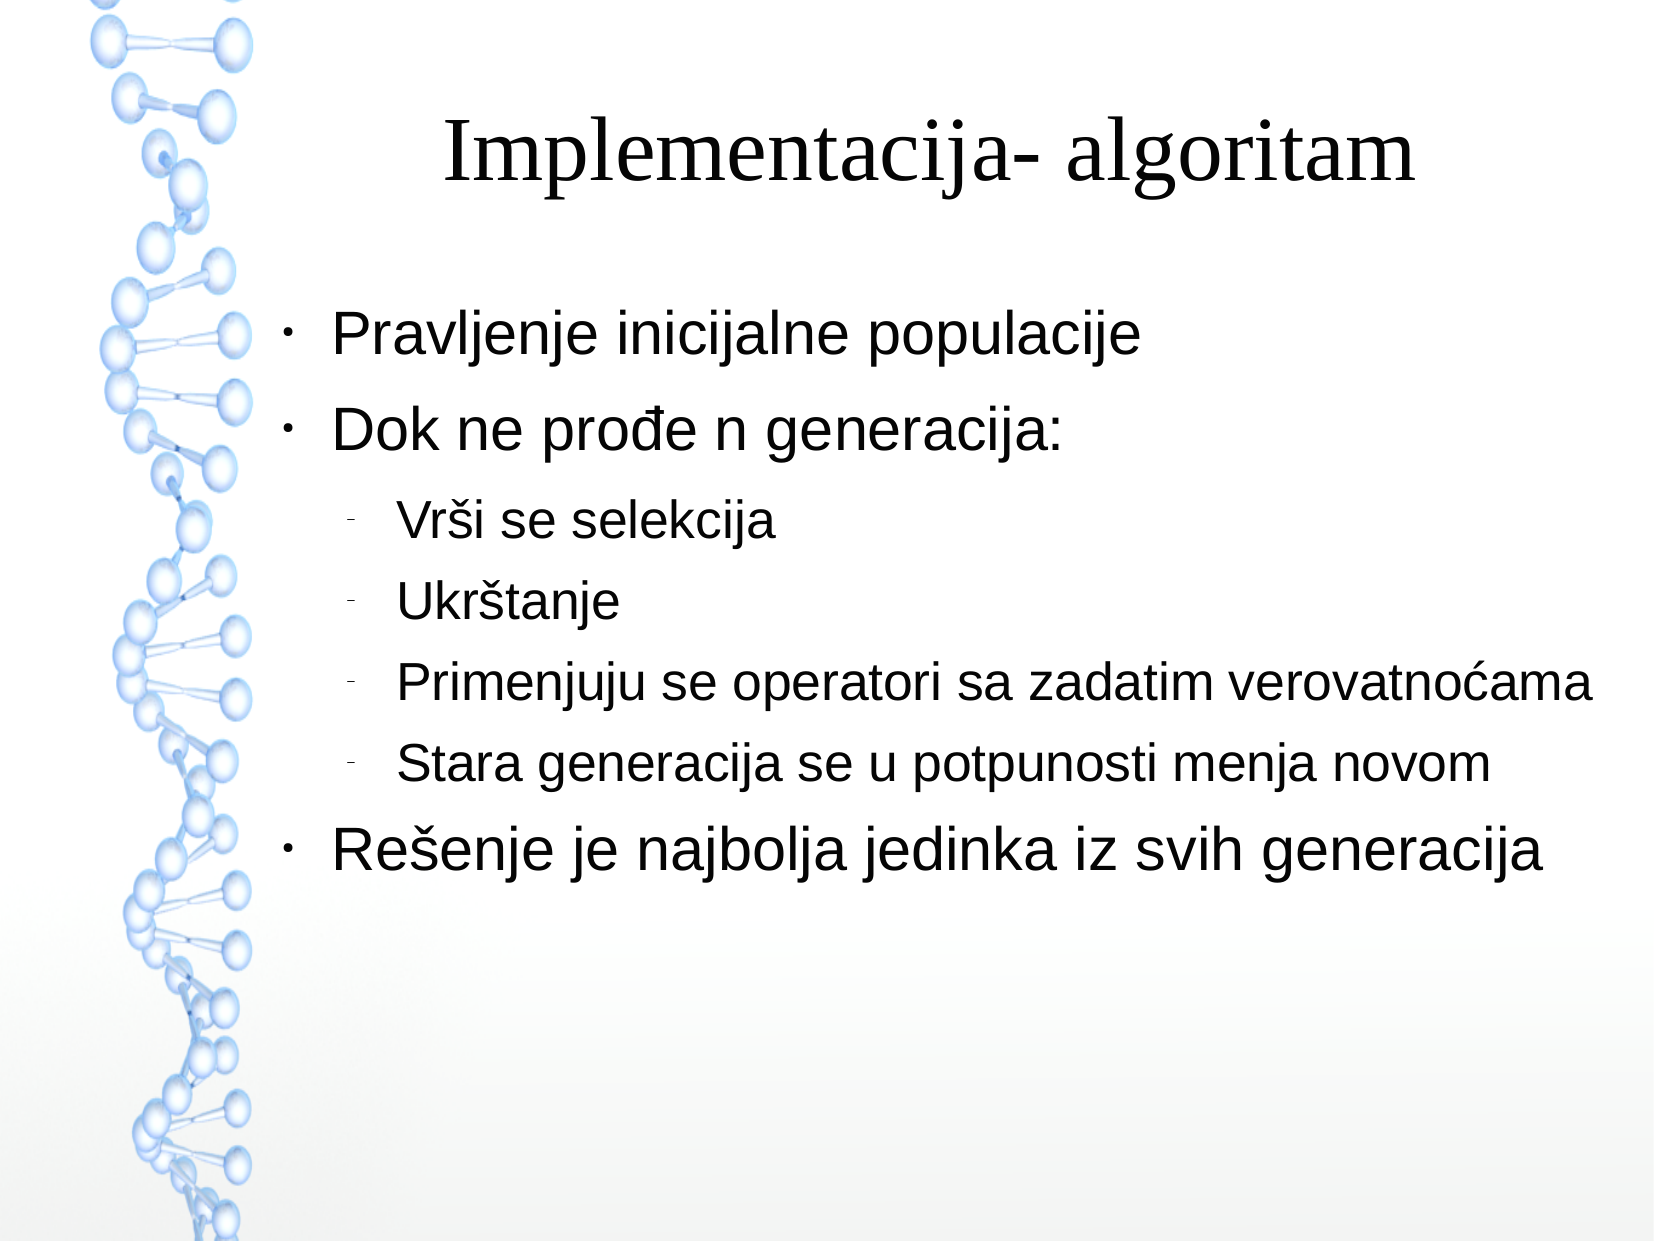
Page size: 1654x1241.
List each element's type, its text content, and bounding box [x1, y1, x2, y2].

picture [0, 0, 1654, 1241]
title Implementacija- algoritam [265, 47, 1595, 252]
list Pravljenje inicijalne populacije Dok ne prođe n generacija: Vrši se selekcija Ukrštanje Primenjuju se operatori sa zadatim verovatnoćama Stara generacija se u potpunosti menja novom Rešenje je najbolja jedinka iz svih generacija [265, 299, 1595, 1019]
